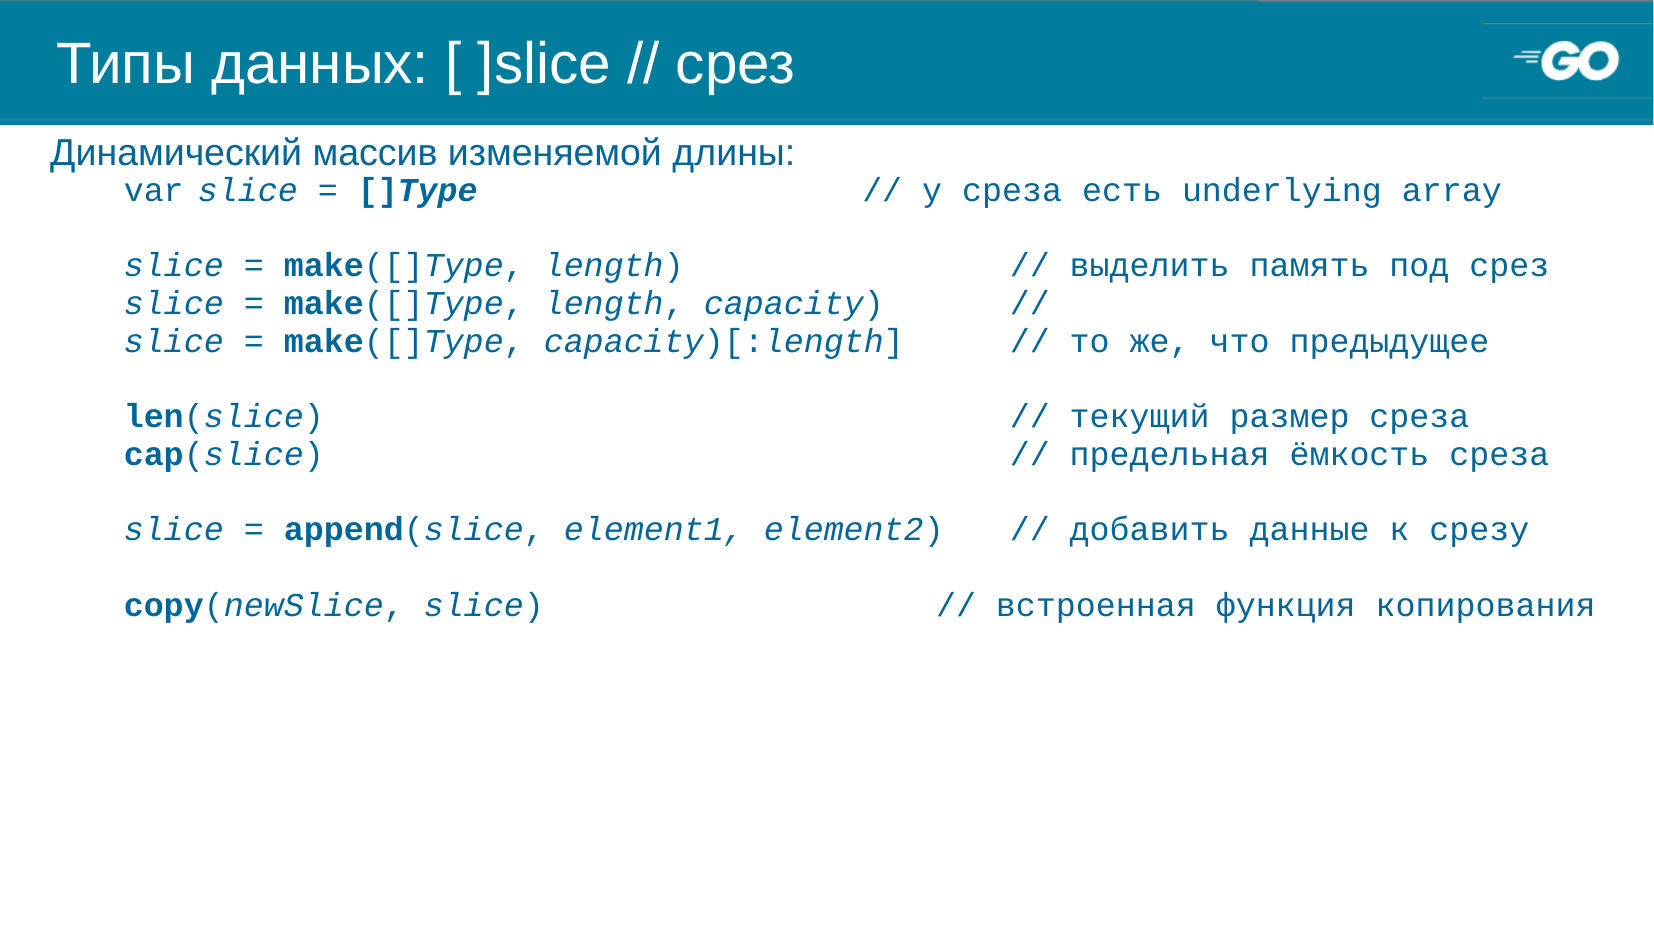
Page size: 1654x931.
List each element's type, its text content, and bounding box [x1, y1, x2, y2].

text_box Типы данных: [ ]slice // срез [41, 23, 1495, 104]
picture [1542, 41, 1619, 81]
text_box Динамический массив изменяемой длины: var slice = []Type // у среза есть underlying array slice = make([]Type, length) // выделить память под срез slice = make([]Type, length, capacity) // slice = make([]Type, capacity)[:length] // то же, что предыдущее len(slice) // текущий размер среза cap(slice) // предельная ёмкость среза slice = append(slice, element1, element2) // добавить данные к срезу copy(newSlice, slice) // встроенная функция копирования [35, 124, 1619, 898]
